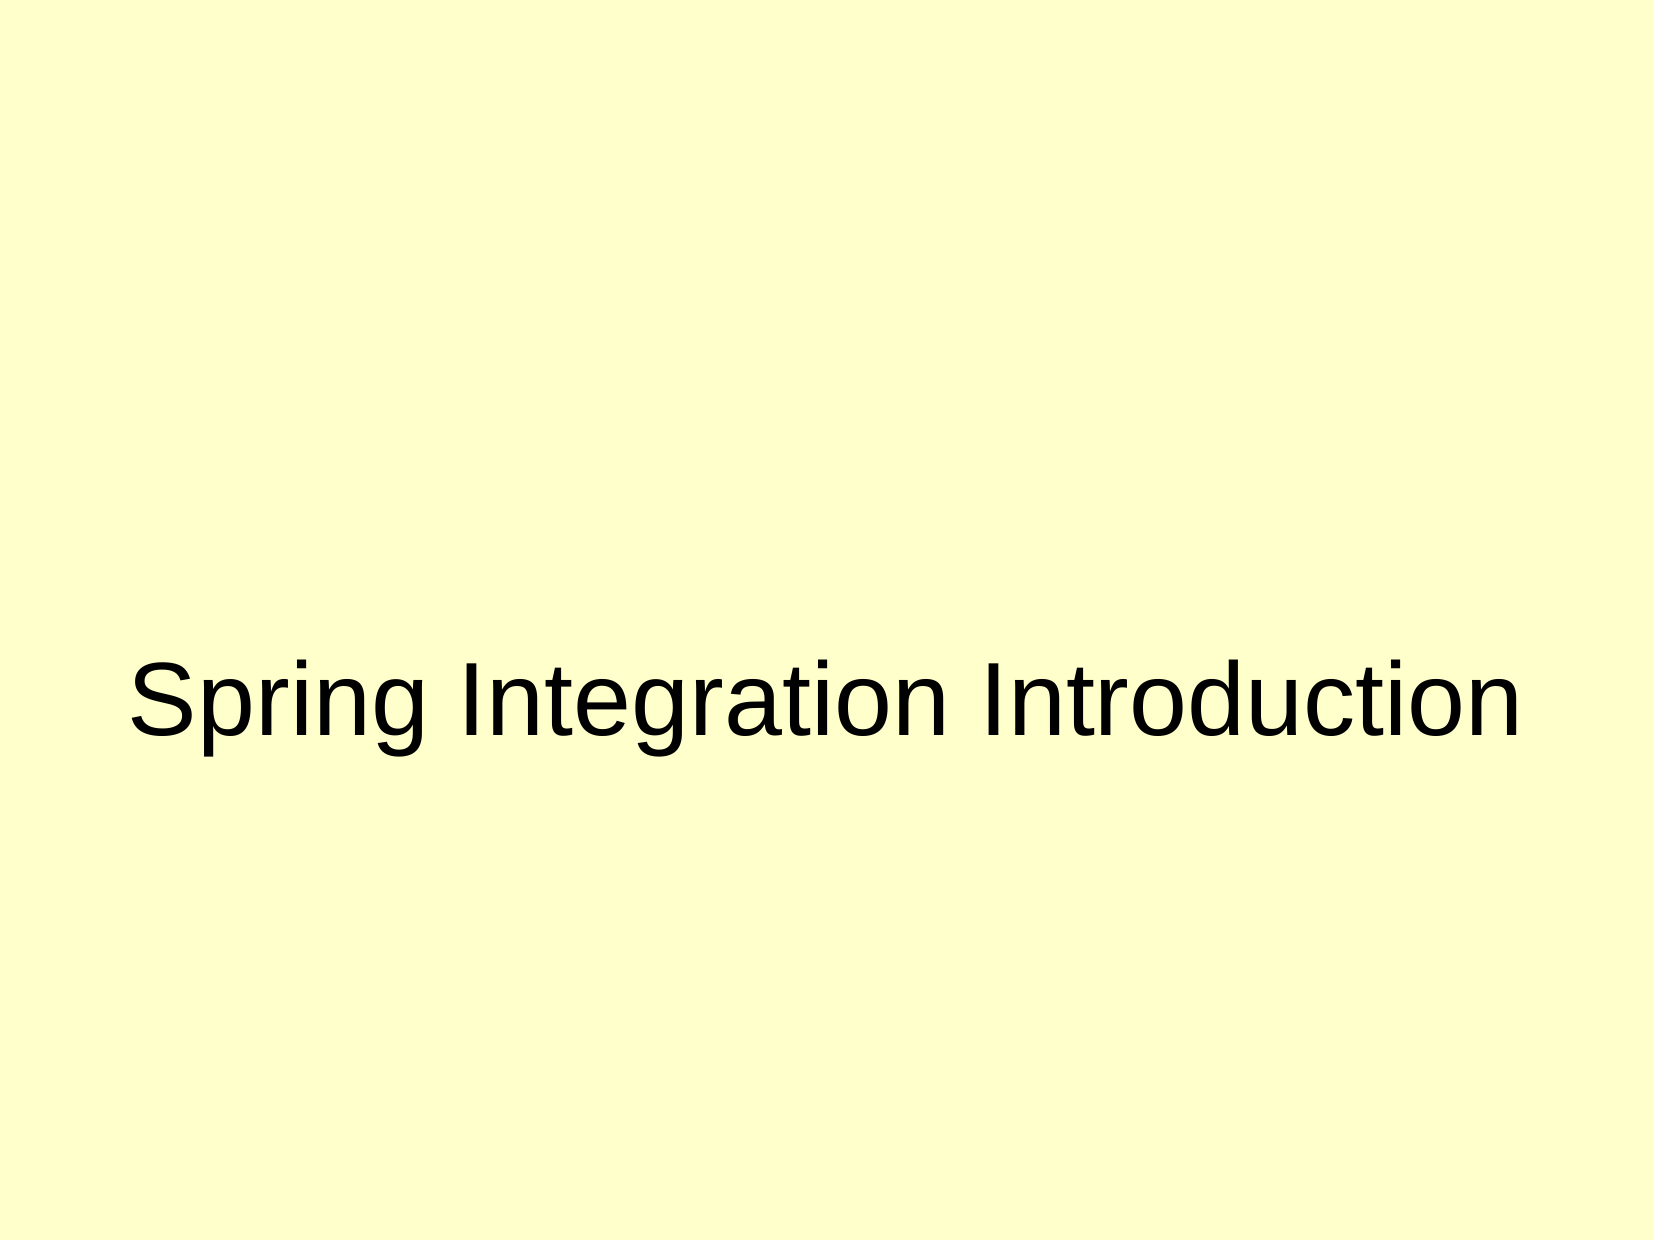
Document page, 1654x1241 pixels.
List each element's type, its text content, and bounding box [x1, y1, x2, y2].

subtitle Spring Integration Introduction [82, 290, 1571, 1109]
